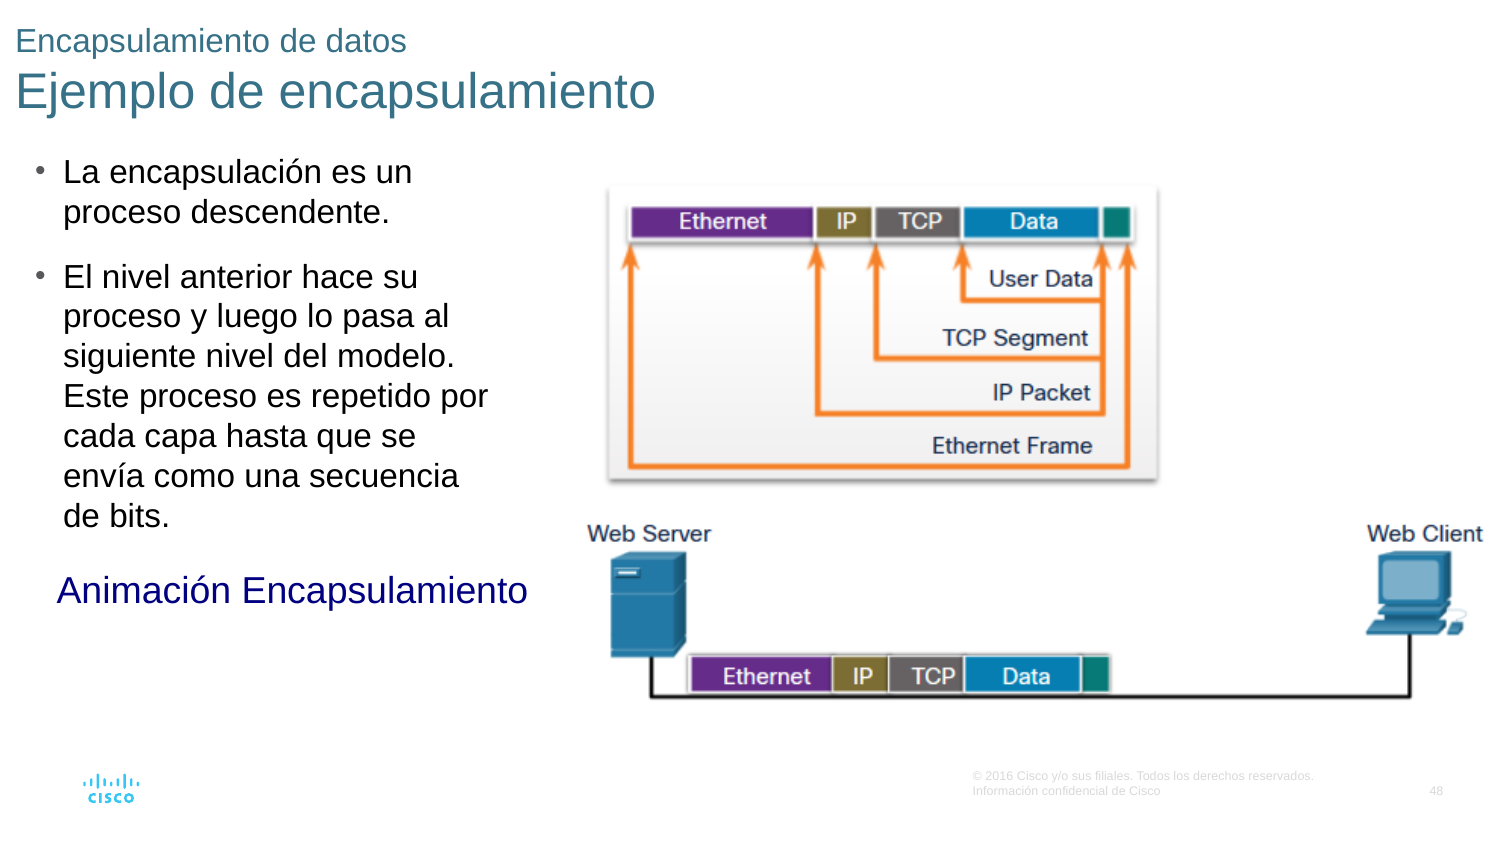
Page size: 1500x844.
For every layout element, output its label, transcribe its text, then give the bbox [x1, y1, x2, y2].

picture [576, 164, 1500, 727]
title Encapsulamiento de datos Ejemplo de encapsulamiento [0, 6, 1500, 131]
list La encapsulación es un proceso descendente. El nivel anterior hace su proceso y luego lo pasa al siguiente nivel del modelo. Este proceso es repetido por cada capa hasta que se envía como una secuencia de bits. [20, 142, 523, 748]
text_box Animación Encapsulamiento [41, 561, 614, 637]
